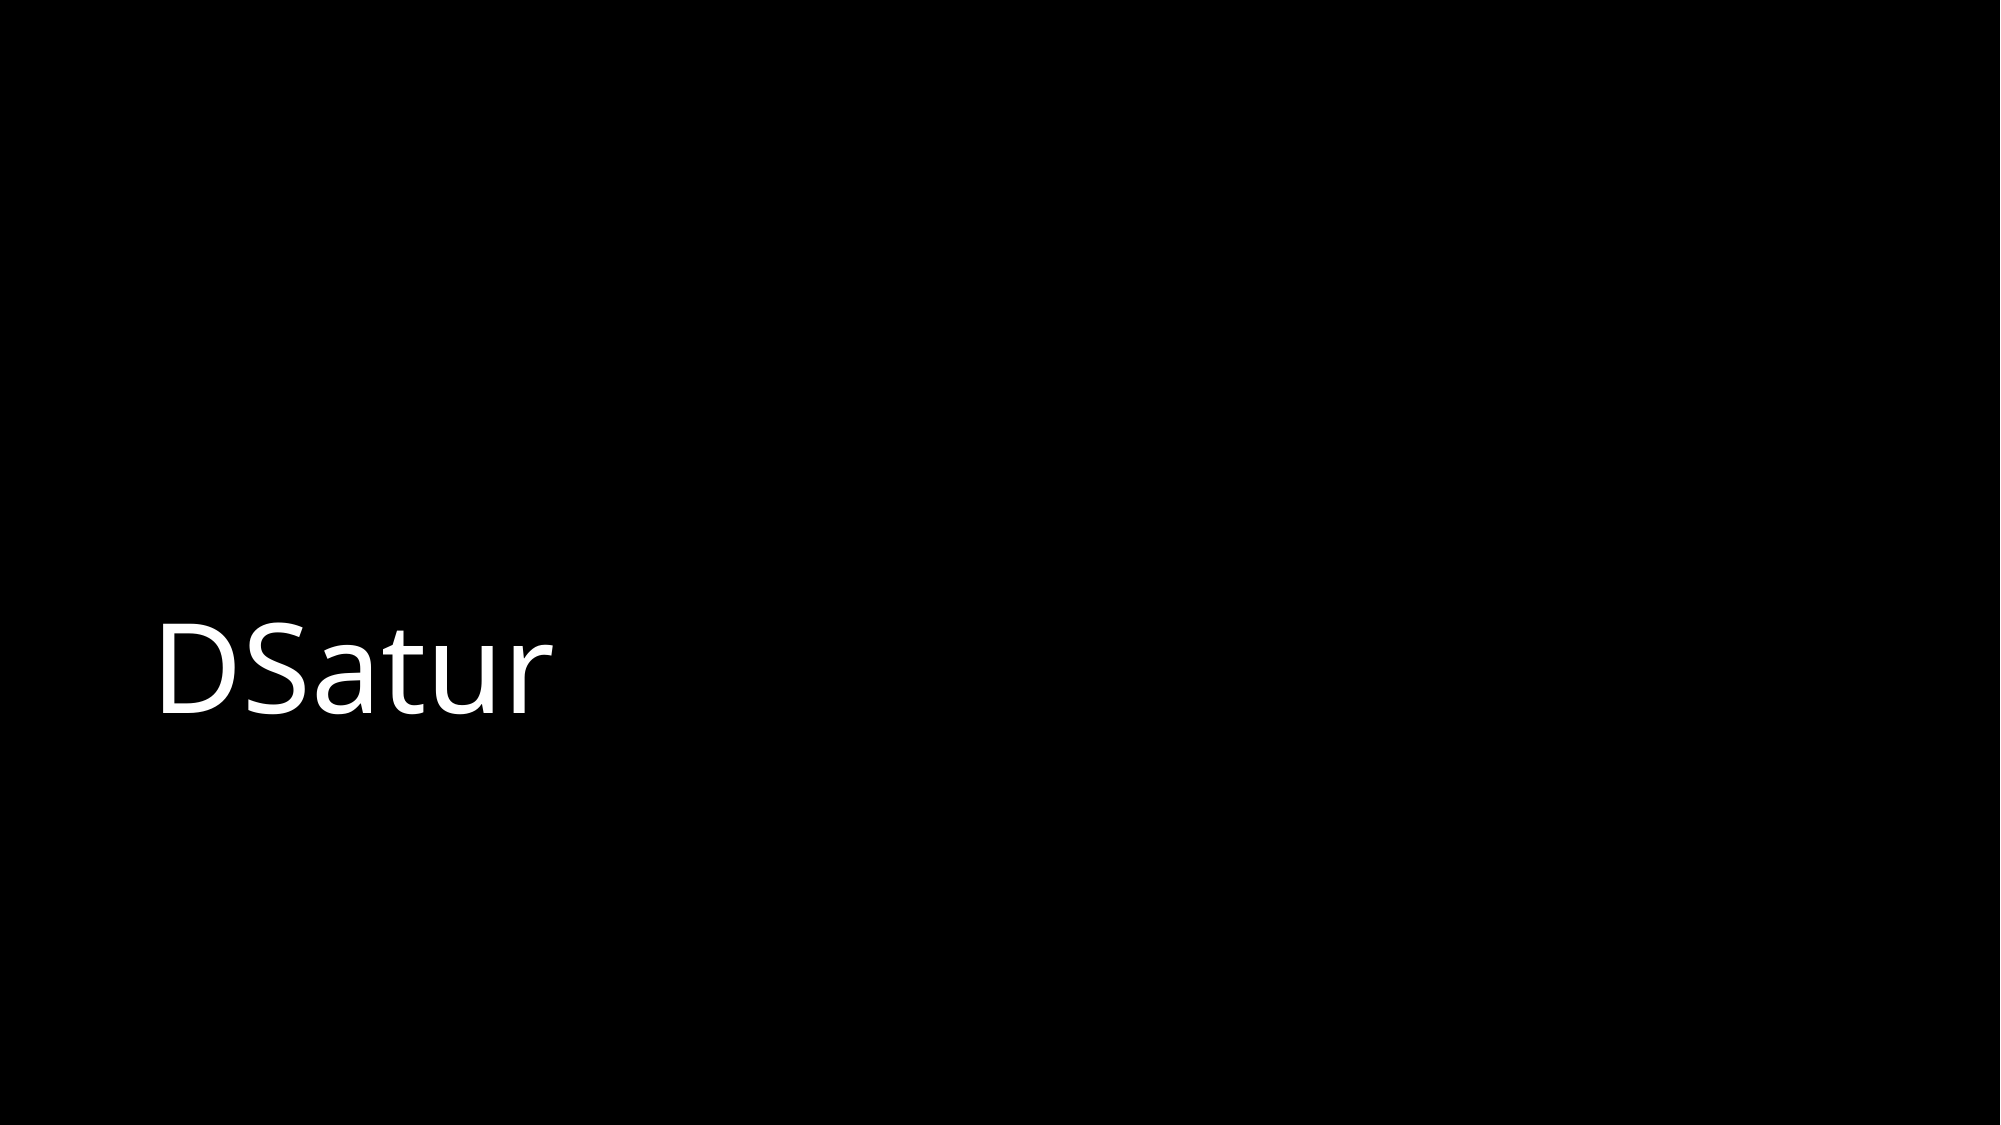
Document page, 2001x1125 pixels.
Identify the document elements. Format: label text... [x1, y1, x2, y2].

title DSatur [136, 280, 1862, 749]
